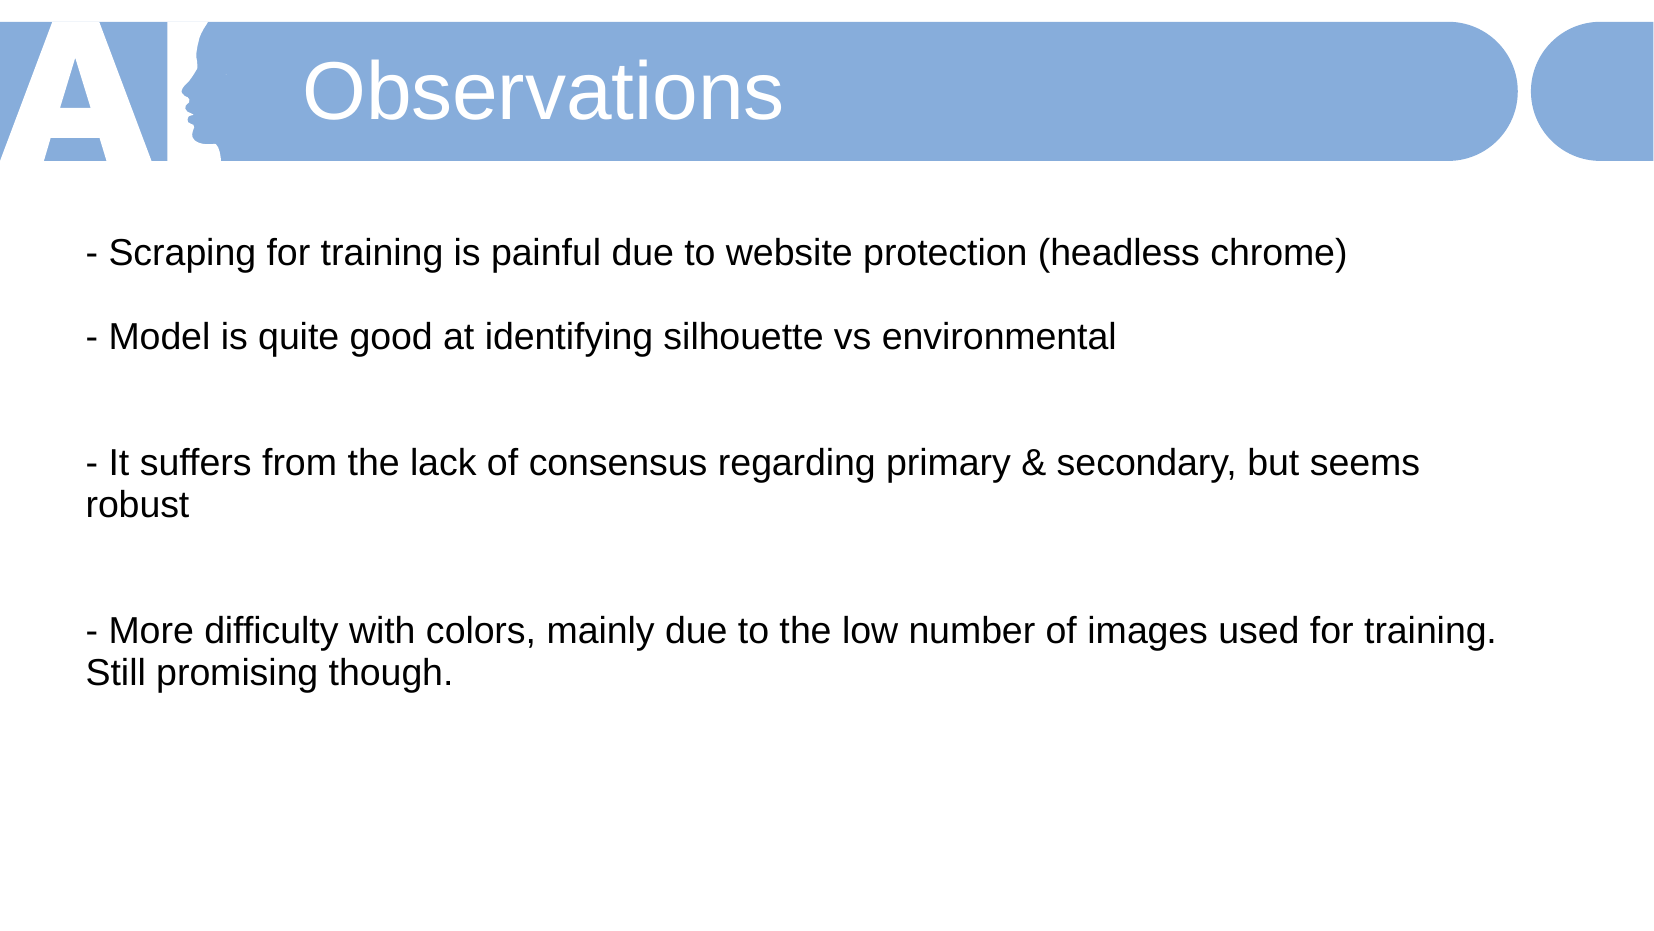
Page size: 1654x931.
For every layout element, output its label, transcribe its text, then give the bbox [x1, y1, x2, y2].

list Observations [287, 46, 1614, 145]
text_box - Scraping for training is painful due to website protection (headless chrome) - Model is quite good at identifying silhouette vs environmental - It suffers from the lack of consensus regarding primary & secondary, but seems robust - More difficulty with colors, mainly due to the low number of images used for training. Still promising though. [70, 224, 1536, 702]
